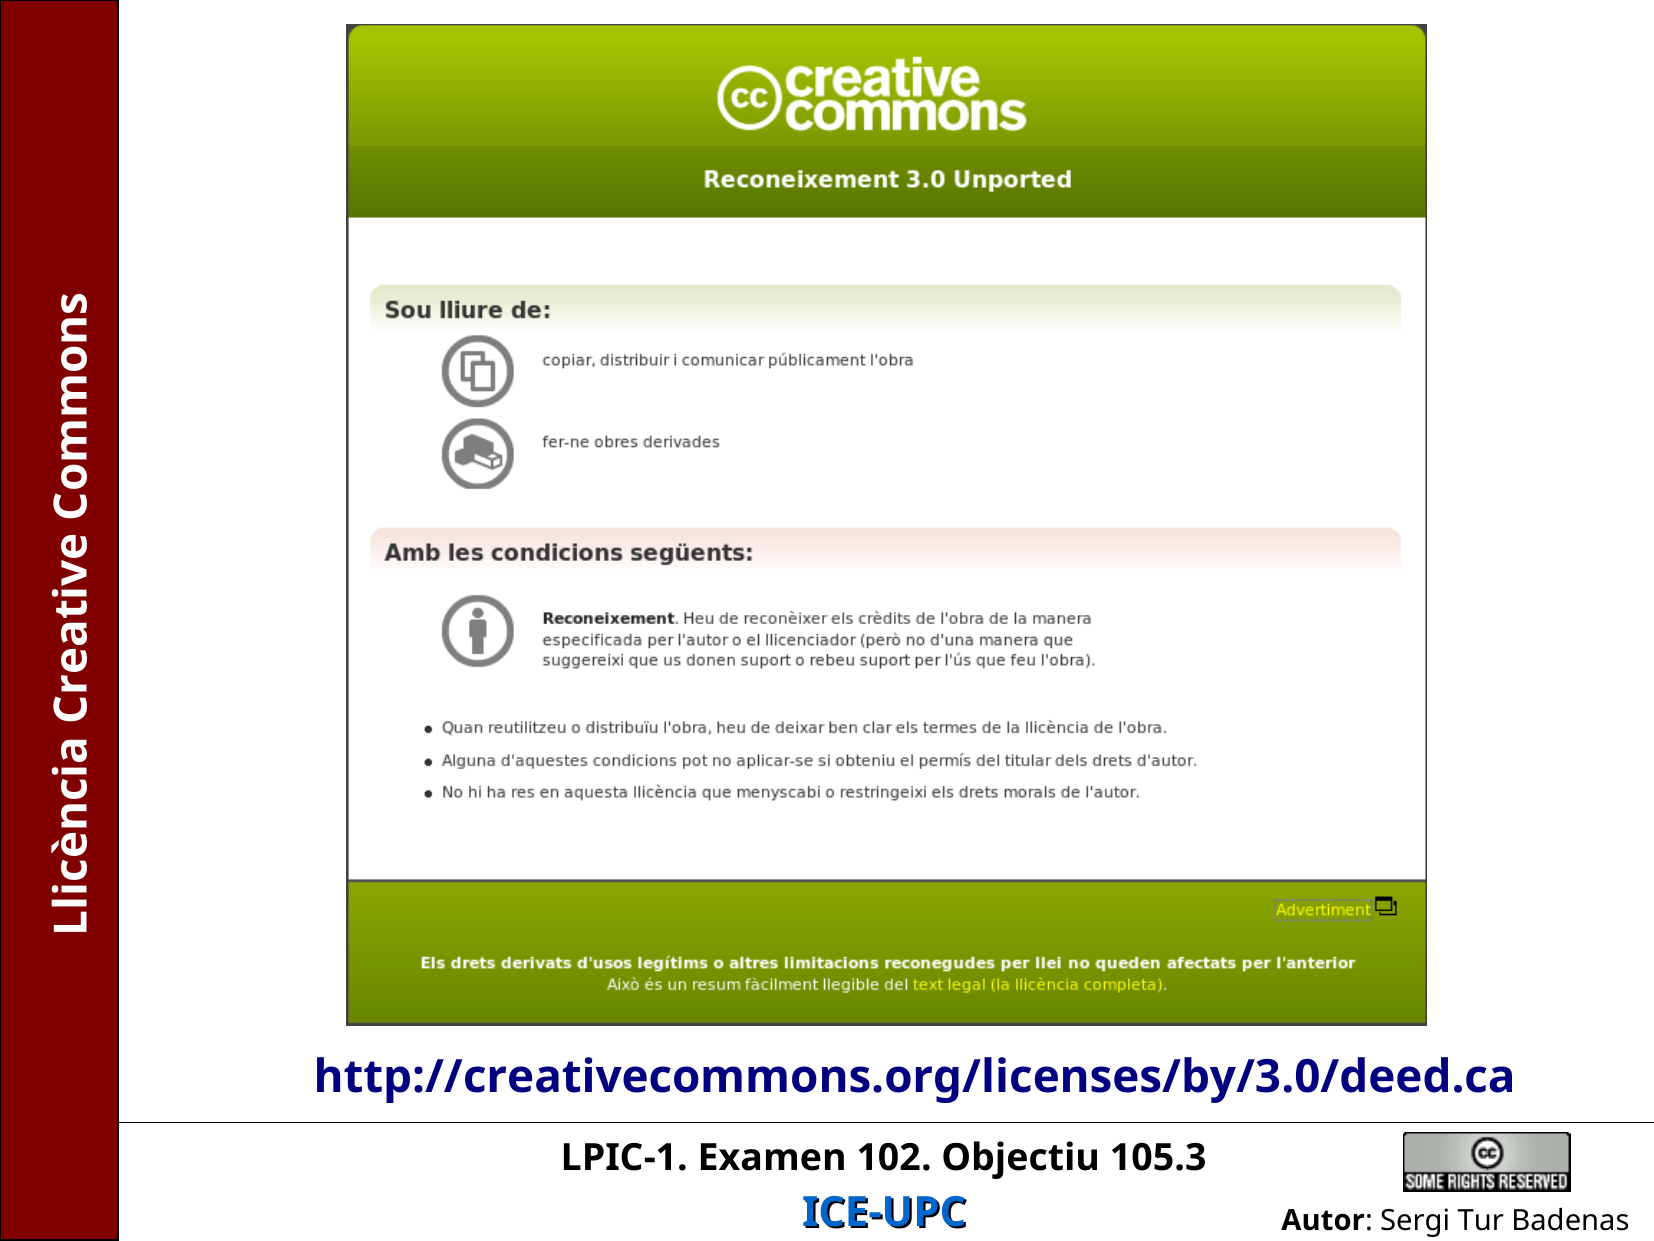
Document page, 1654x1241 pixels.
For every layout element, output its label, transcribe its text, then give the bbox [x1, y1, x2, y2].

text_box http://creativecommons.org/licenses/by/3.0/deed.ca [298, 1036, 1583, 1111]
picture [346, 24, 1427, 1026]
picture [1403, 1132, 1571, 1192]
